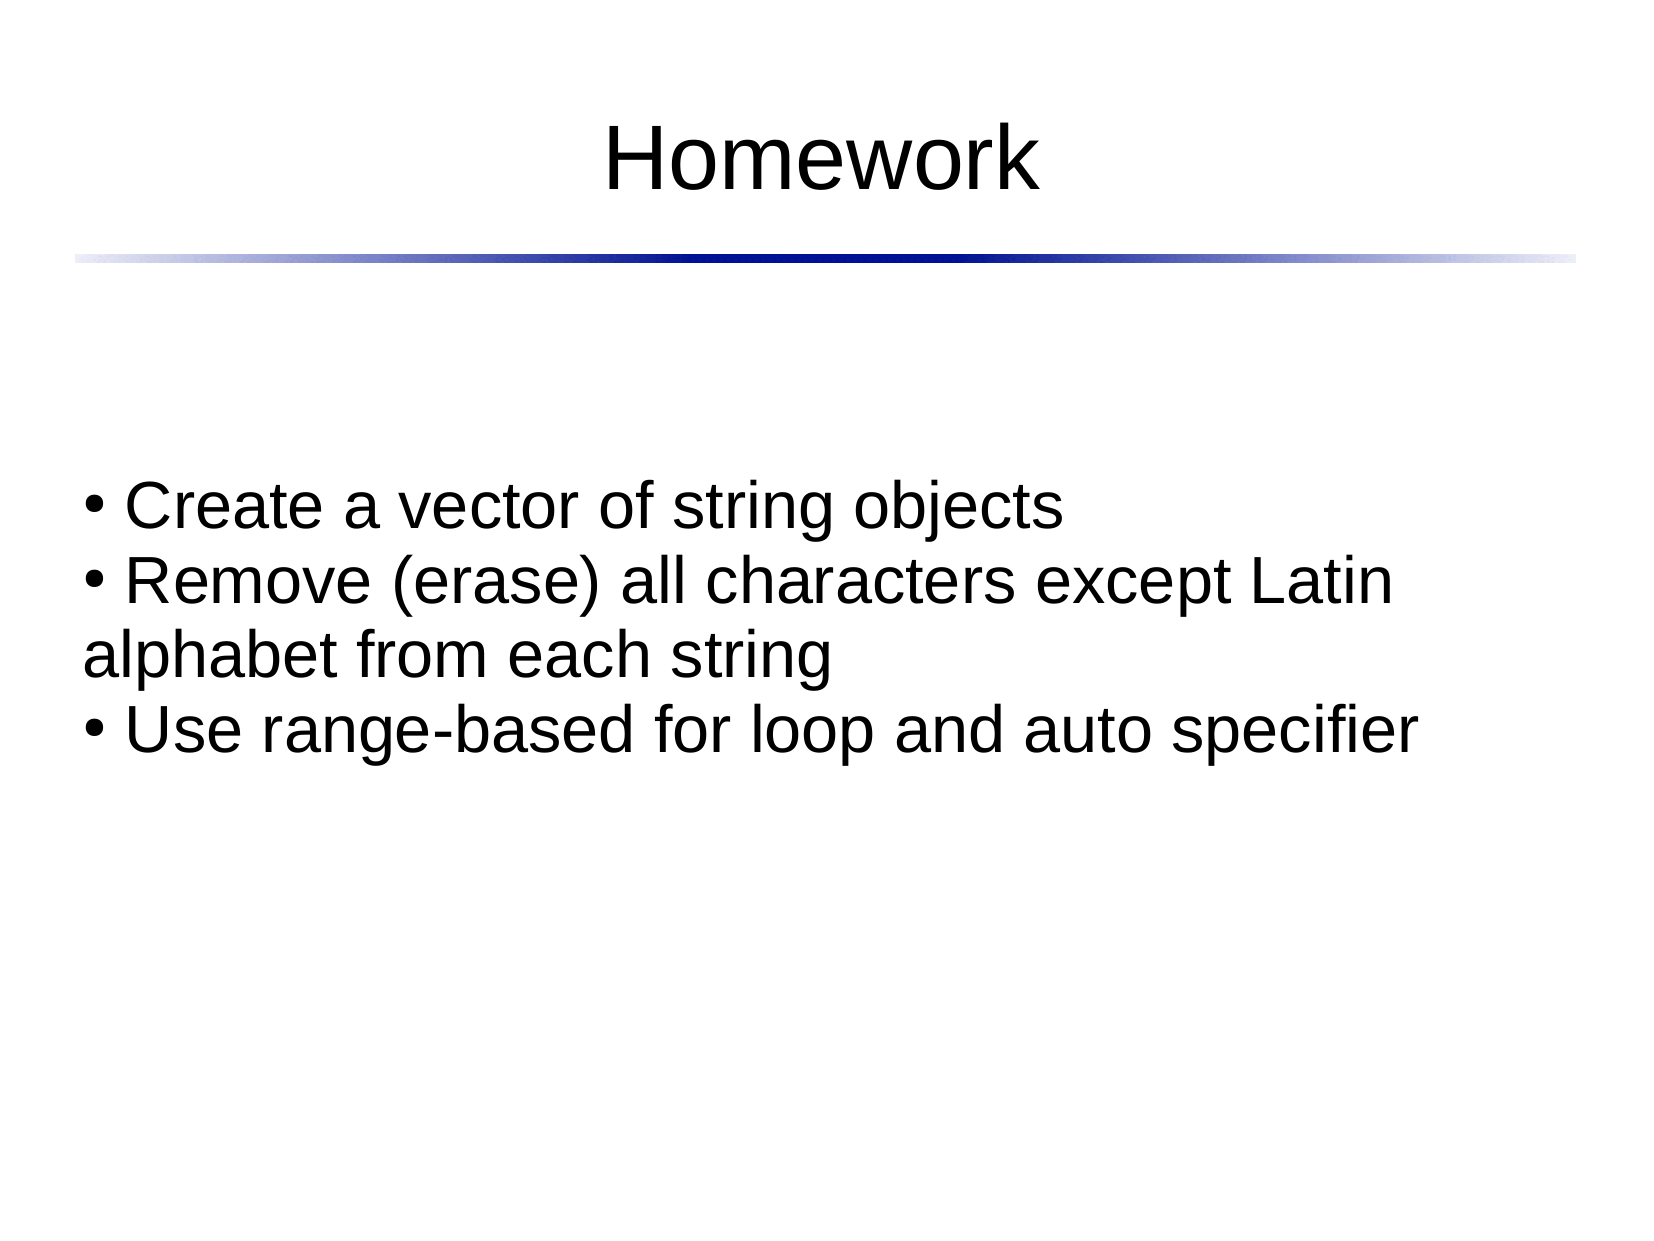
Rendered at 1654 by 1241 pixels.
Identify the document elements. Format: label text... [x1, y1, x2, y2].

title Homework [77, 70, 1566, 246]
subtitle Create a vector of string objects Remove (erase) all characters except Latin alphabet from each string Use range-based for loop and auto specifier [82, 297, 1571, 863]
picture [75, 254, 1576, 263]
